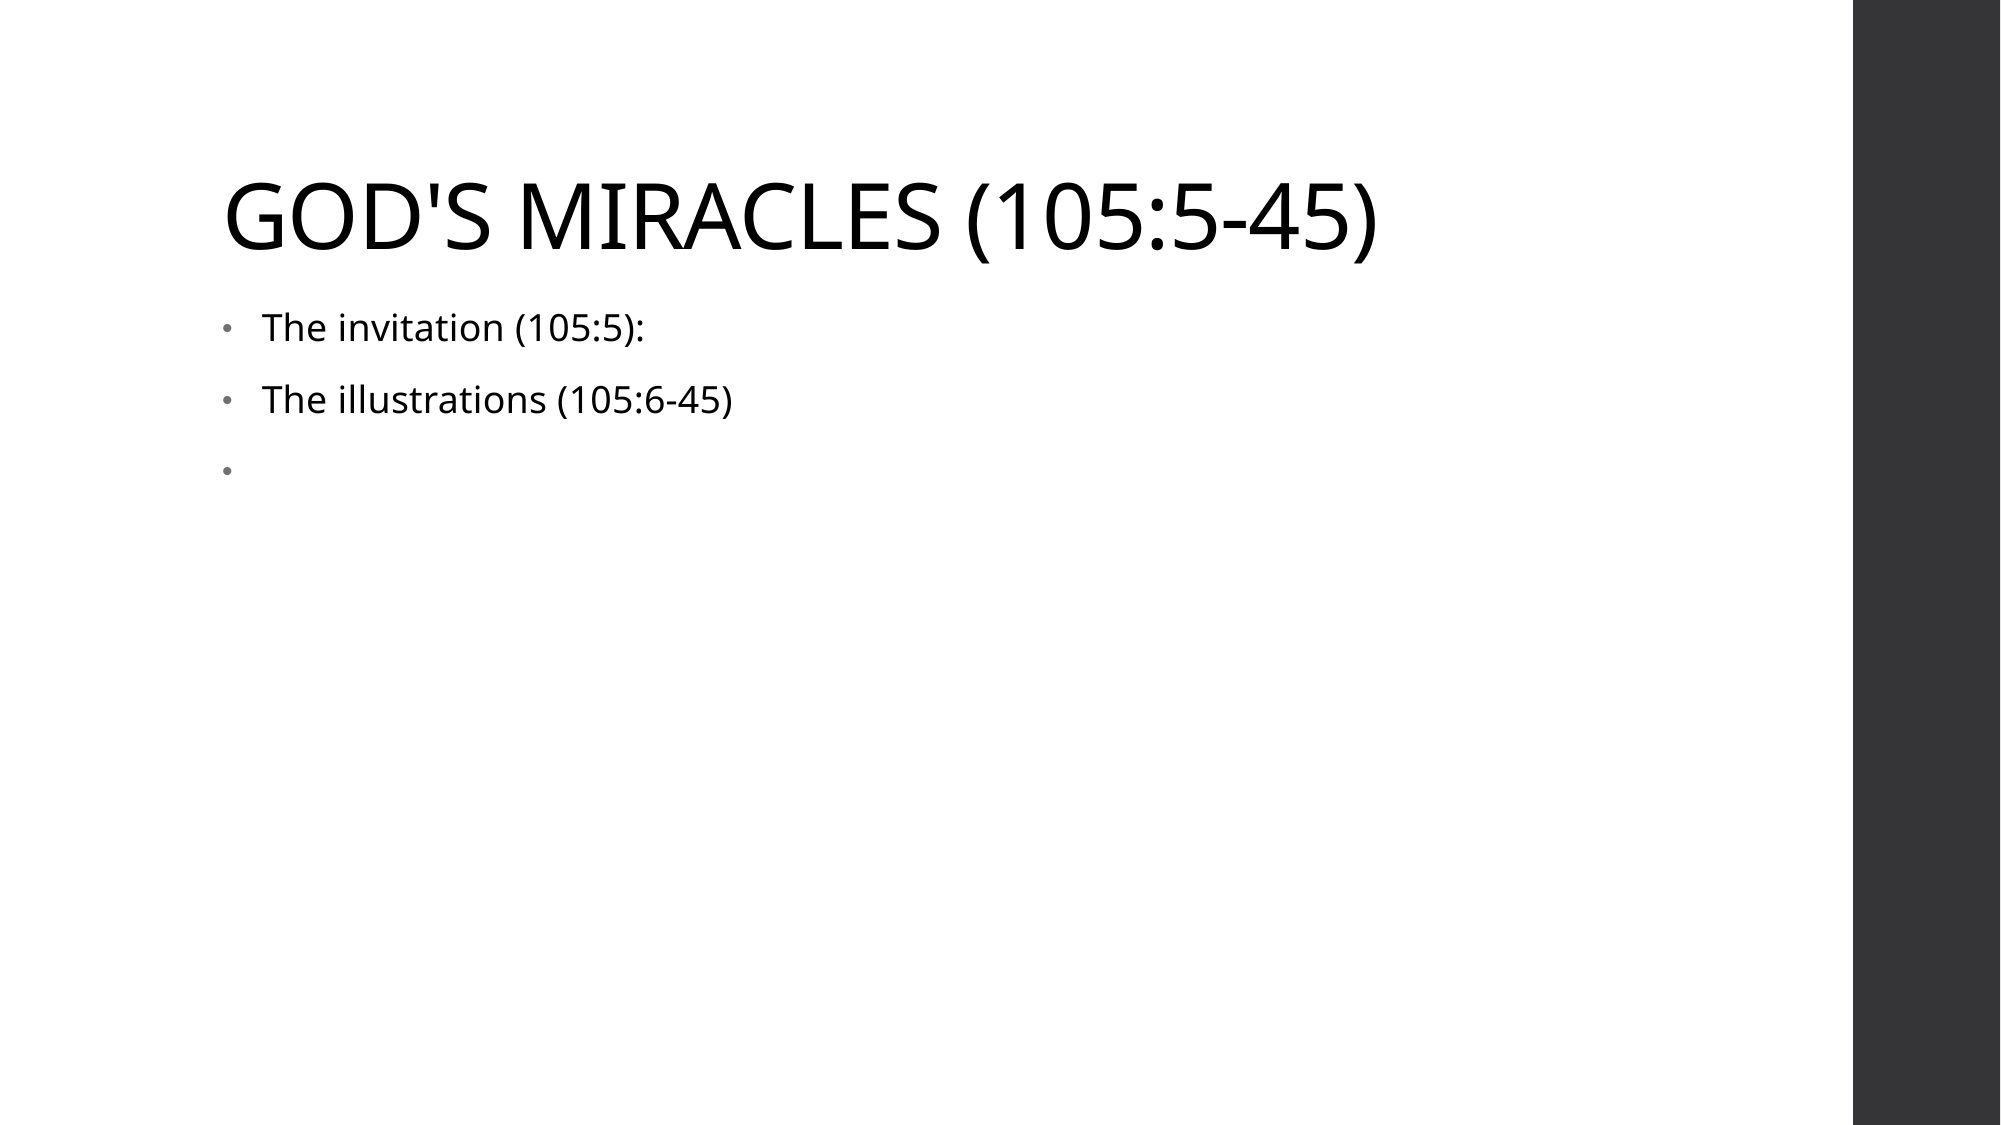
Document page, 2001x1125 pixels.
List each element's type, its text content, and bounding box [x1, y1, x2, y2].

list The invitation (105:5): The illustrations (105:6-45) [206, 299, 1617, 1014]
title GOD'S MIRACLES (105:5-45) [206, 60, 1797, 278]
